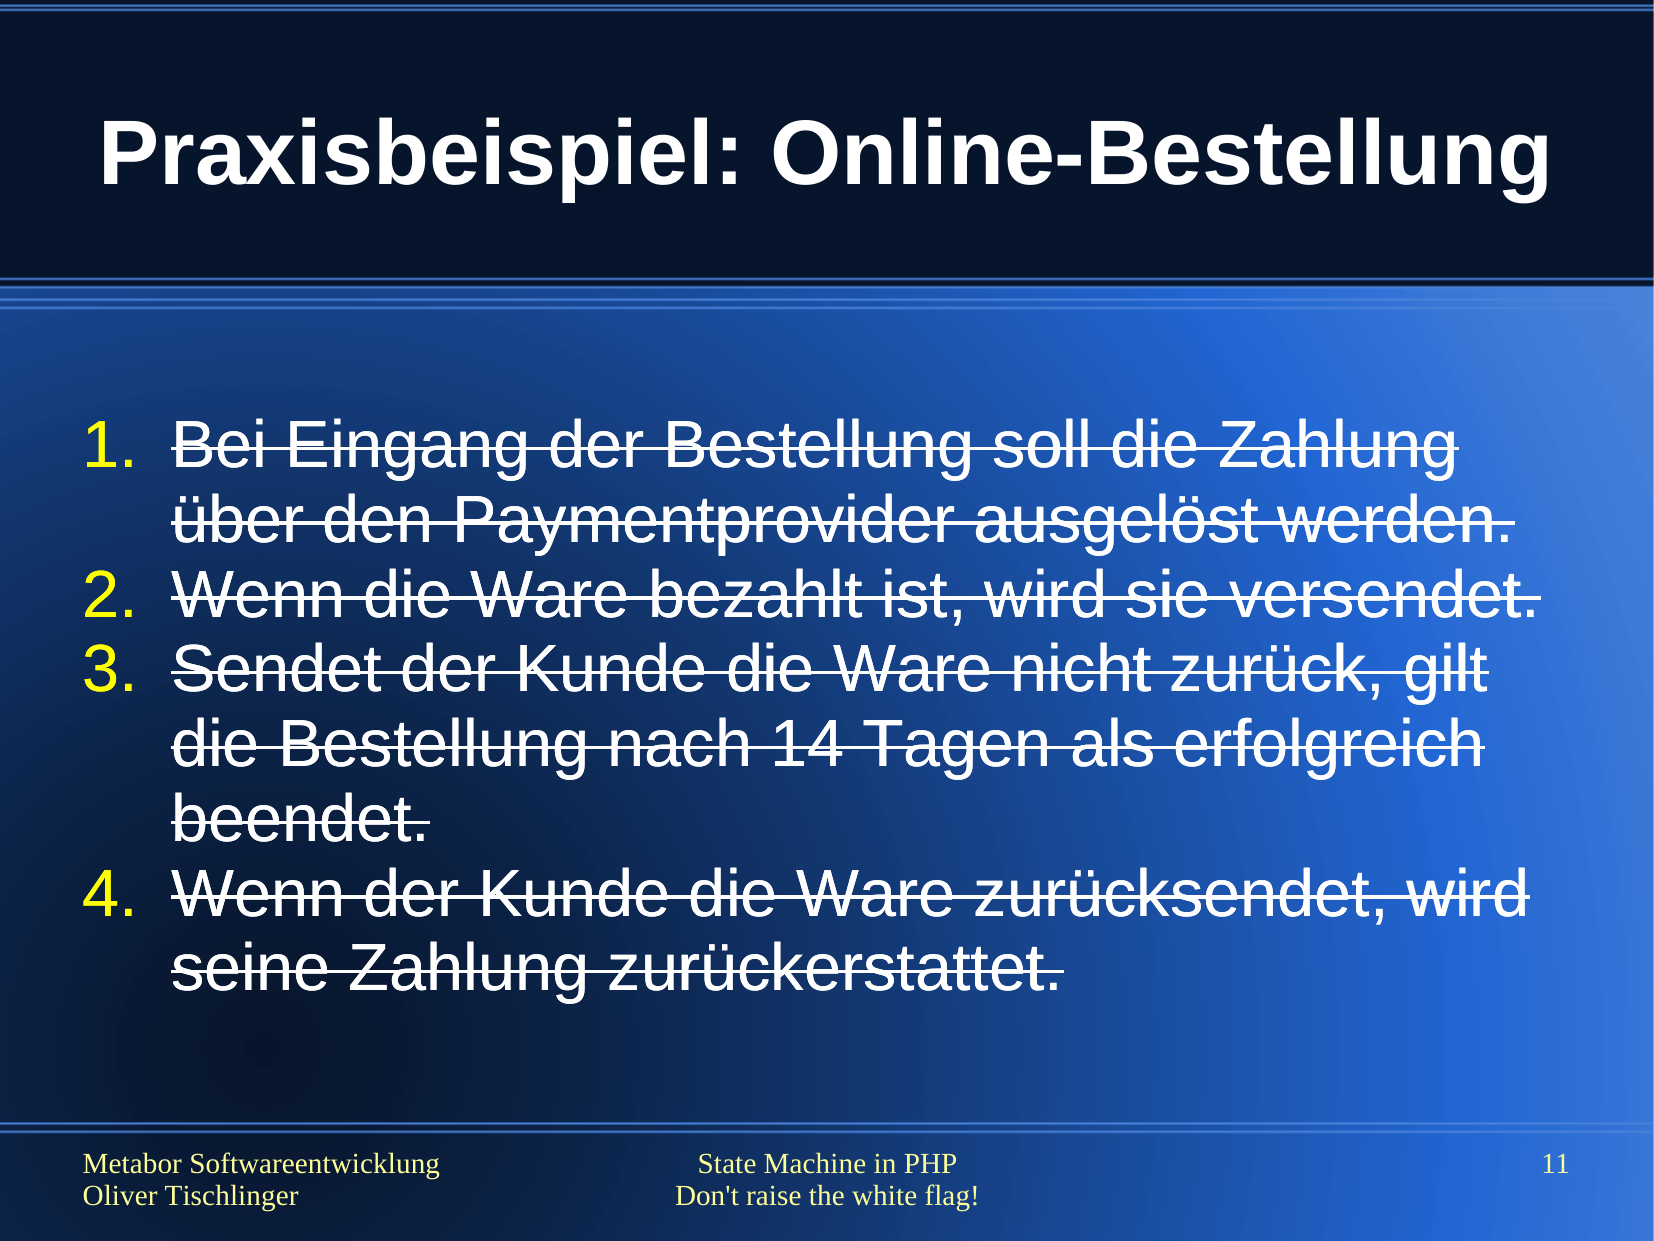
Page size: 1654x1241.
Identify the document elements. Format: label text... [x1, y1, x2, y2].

title Praxisbeispiel: Online-Bestellung [82, 49, 1571, 257]
subtitle Bei Eingang der Bestellung soll die Zahlung über den Paymentprovider ausgelöst werden. Wenn die Ware bezahlt ist, wird sie versendet. Sendet der Kunde die Ware nicht zurück, gilt die Bestellung nach 14 Tagen als erfolgreich beendet. Wenn der Kunde die Ware zurücksendet, wird seine Zahlung zurückerstattet. [82, 355, 1571, 1058]
picture [0, 0, 1654, 1241]
